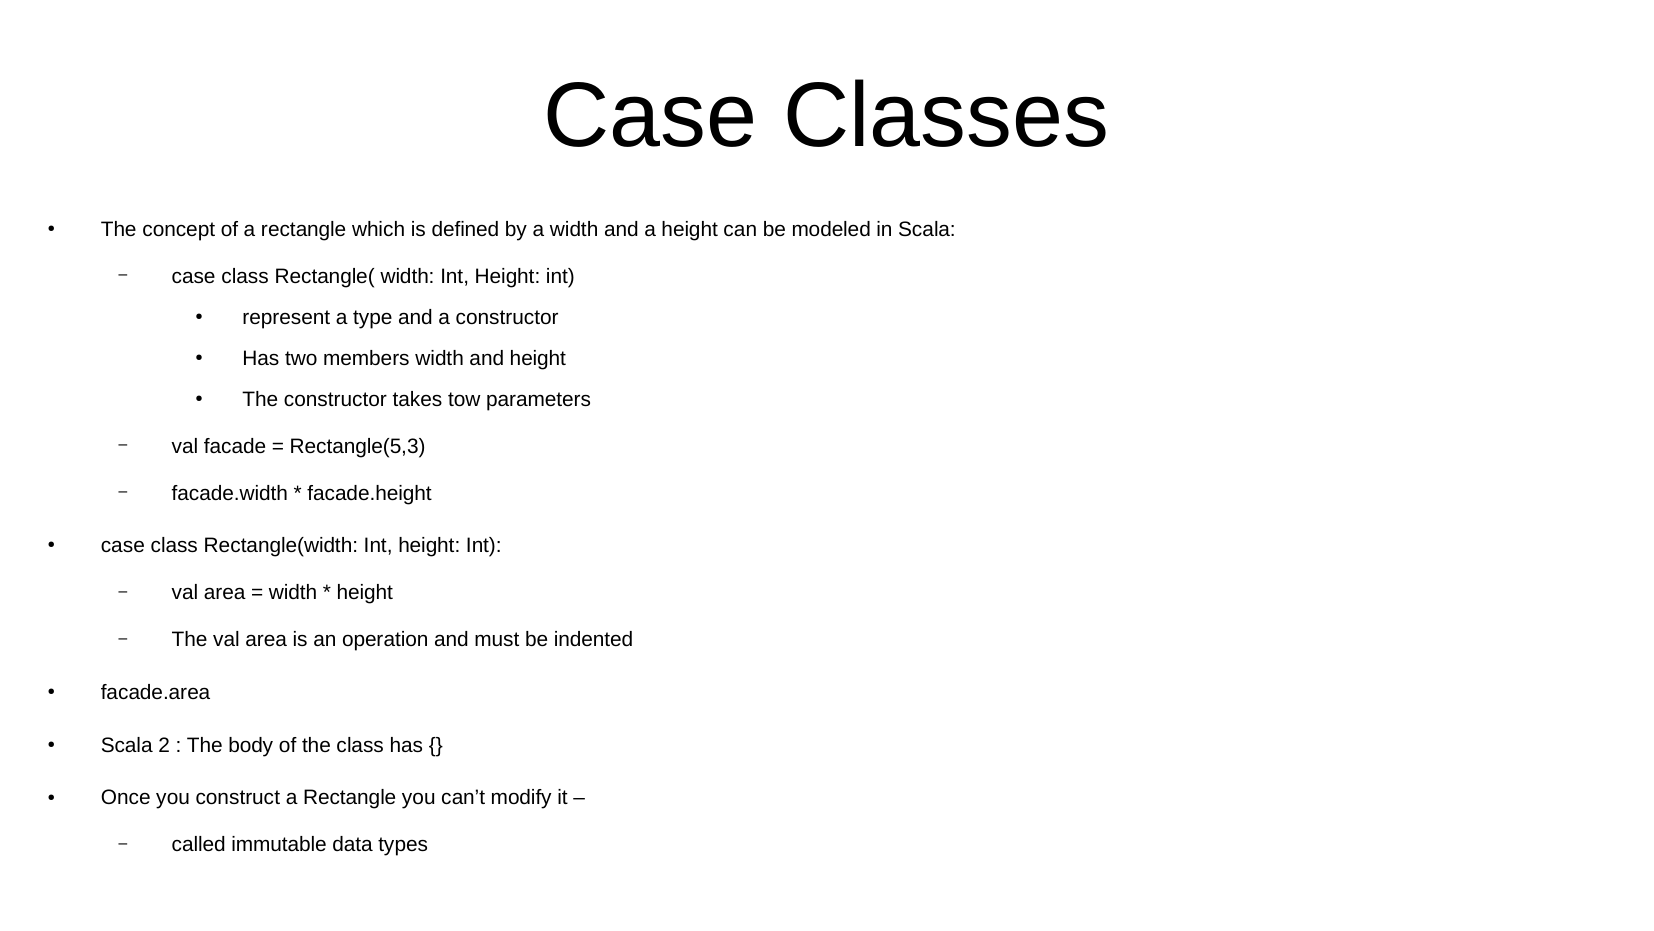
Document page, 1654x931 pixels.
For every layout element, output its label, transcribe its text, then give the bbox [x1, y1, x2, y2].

title Case Classes [82, 37, 1571, 193]
list The concept of a rectangle which is defined by a width and a height can be modeled in Scala: case class Rectangle( width: Int, Height: int) represent a type and a constructor Has two members width and height The constructor takes tow parameters val facade = Rectangle(5,3) facade.width * facade.height case class Rectangle(width: Int, height: Int): val area = width * height The val area is an operation and must be indented facade.area Scala 2 : The body of the class has {} Once you construct a Rectangle you can’t modify it – called immutable data types [30, 217, 1571, 901]
